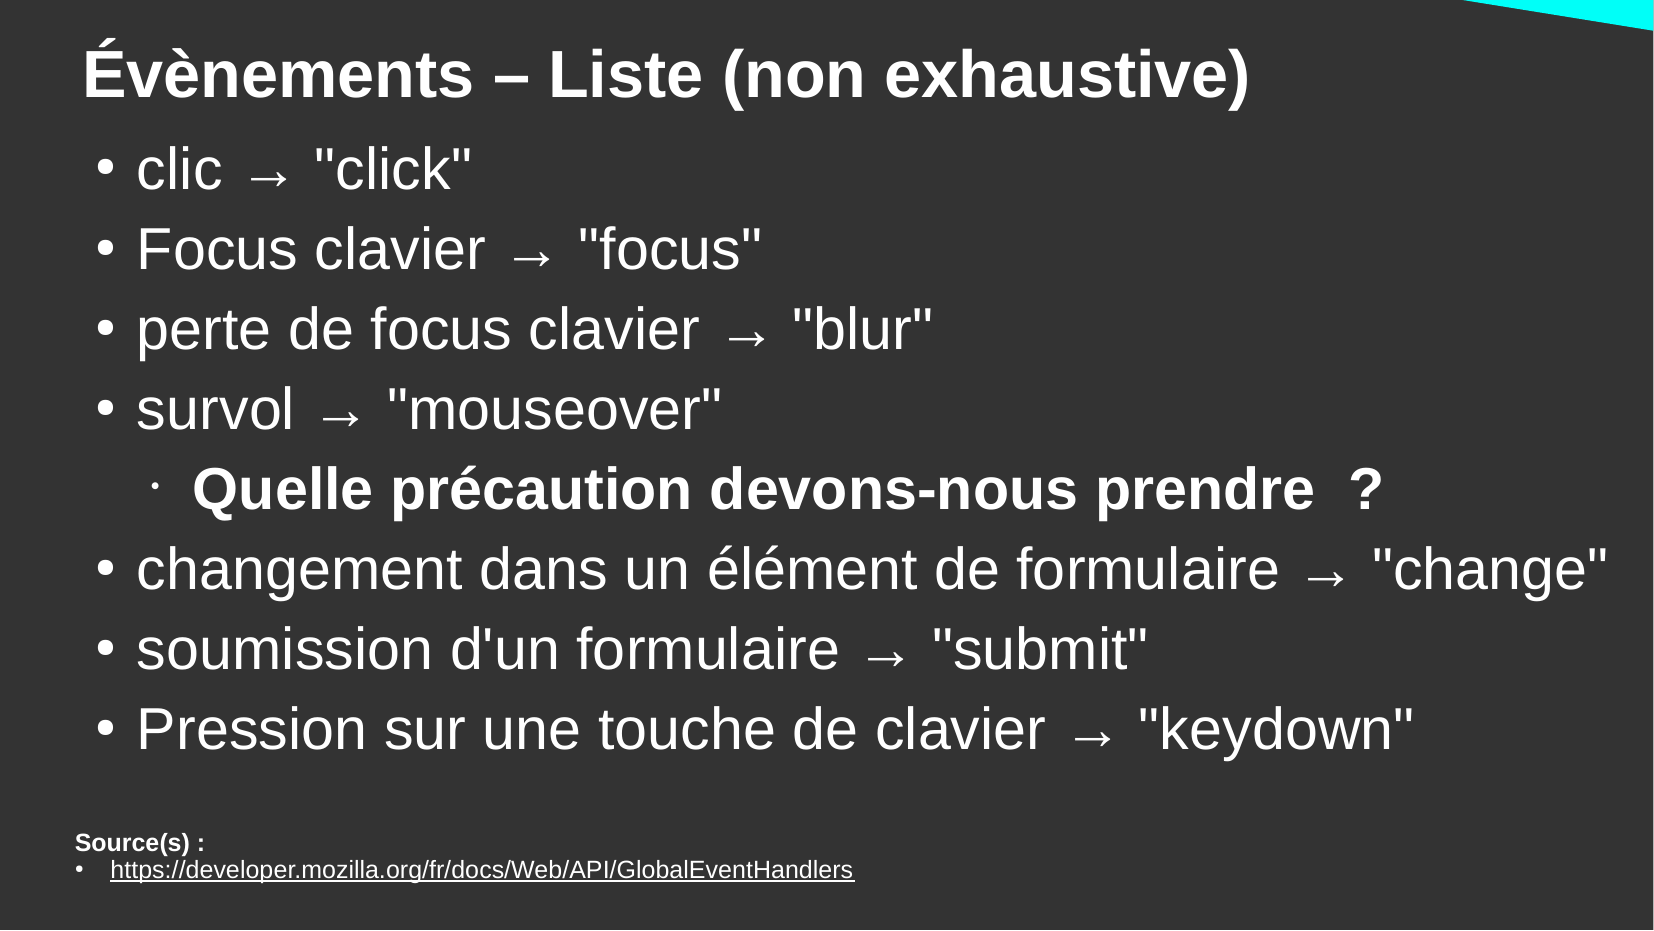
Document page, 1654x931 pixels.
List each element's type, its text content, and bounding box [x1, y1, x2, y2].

list clic → "click" Focus clavier → "focus" perte de focus clavier → "blur" survol → "mouseover" Quelle précaution devons-nous prendre ? changement dans un élément de formulaire → "change" soumission d'un formulaire → "submit" Pression sur une touche de clavier → "keydown" [80, 135, 1620, 804]
text_box Source(s) : https://developer.mozilla.org/fr/docs/Web/API/GlobalEventHandlers [60, 820, 1583, 920]
title Évènements – Liste (non exhaustive) [82, 37, 1571, 114]
text_box [1462, 0, 1654, 31]
